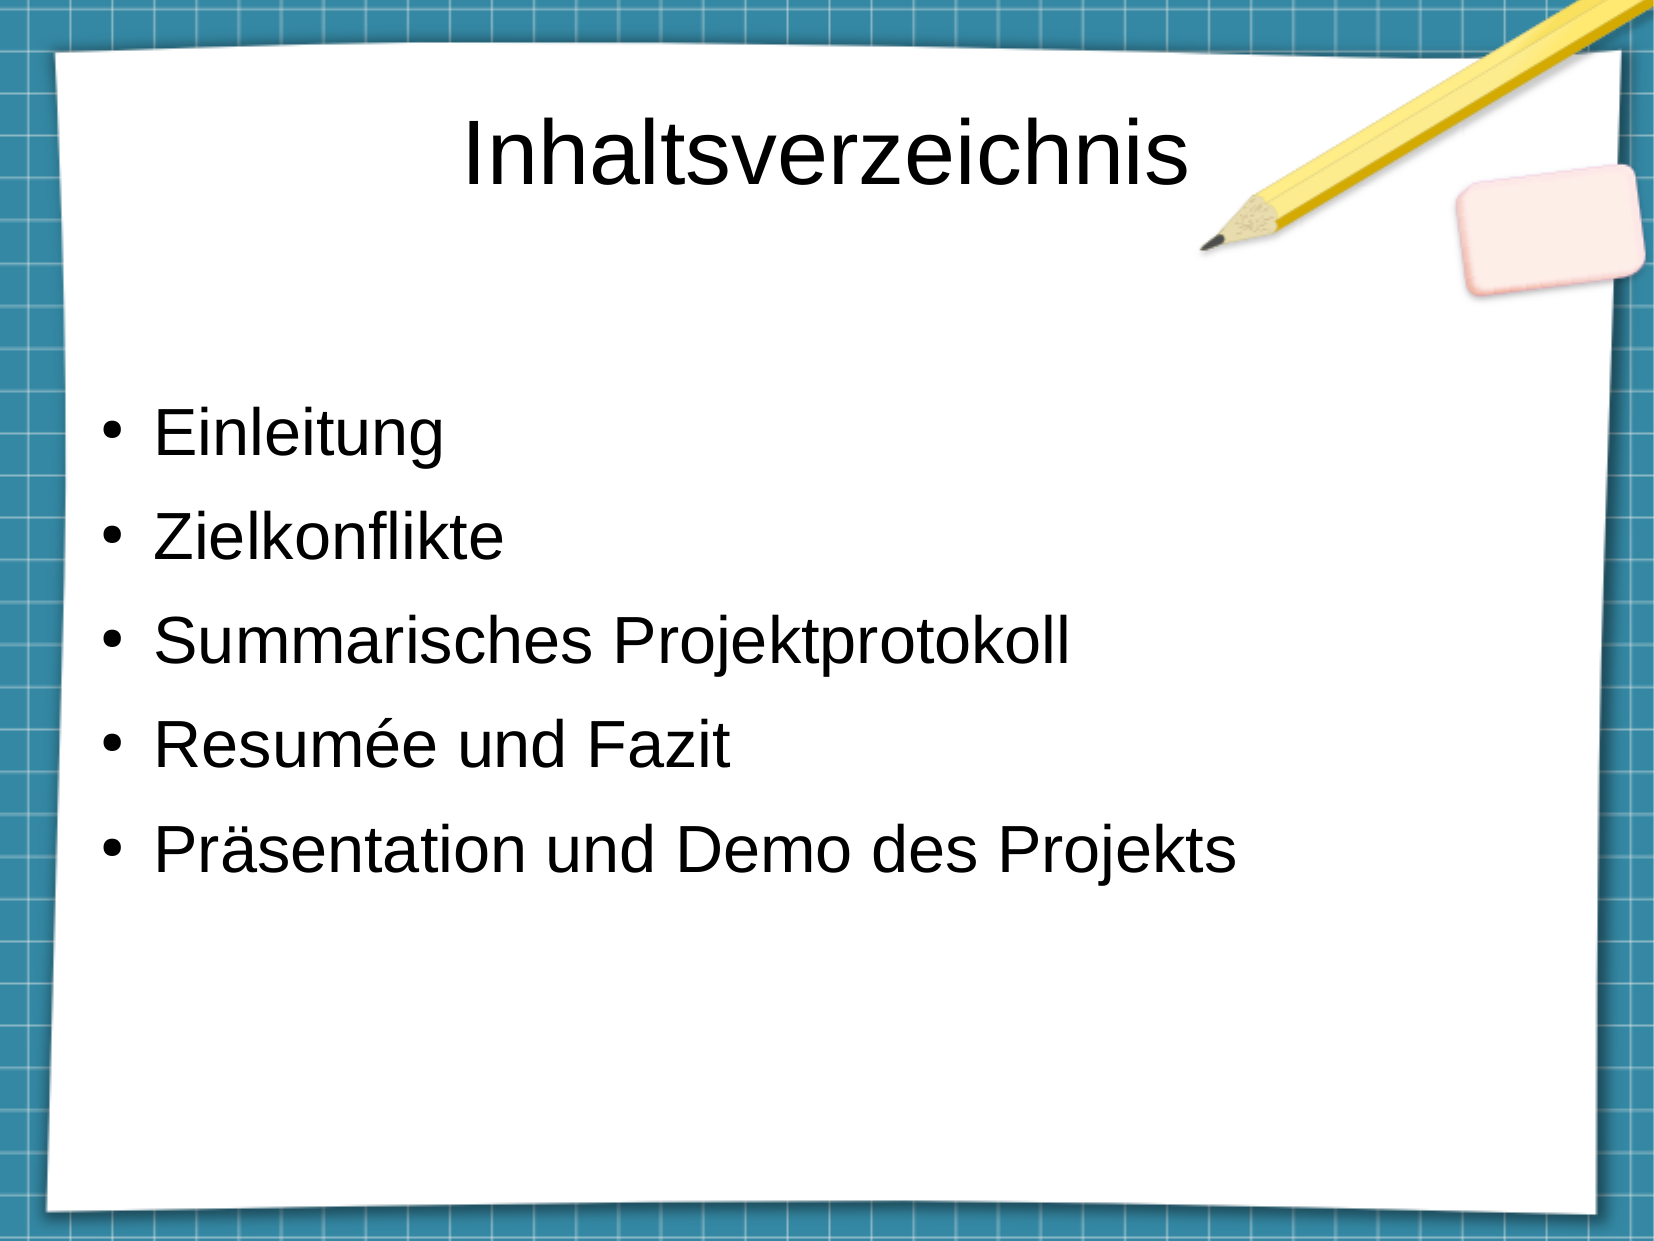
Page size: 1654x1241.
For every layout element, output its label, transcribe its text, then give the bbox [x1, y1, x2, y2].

title Inhaltsverzeichnis [82, 49, 1571, 257]
picture [0, 0, 1654, 1241]
list Einleitung Zielkonflikte Summarisches Projektprotokoll Resumée und Fazit Präsentation und Demo des Projekts [82, 290, 1571, 1010]
